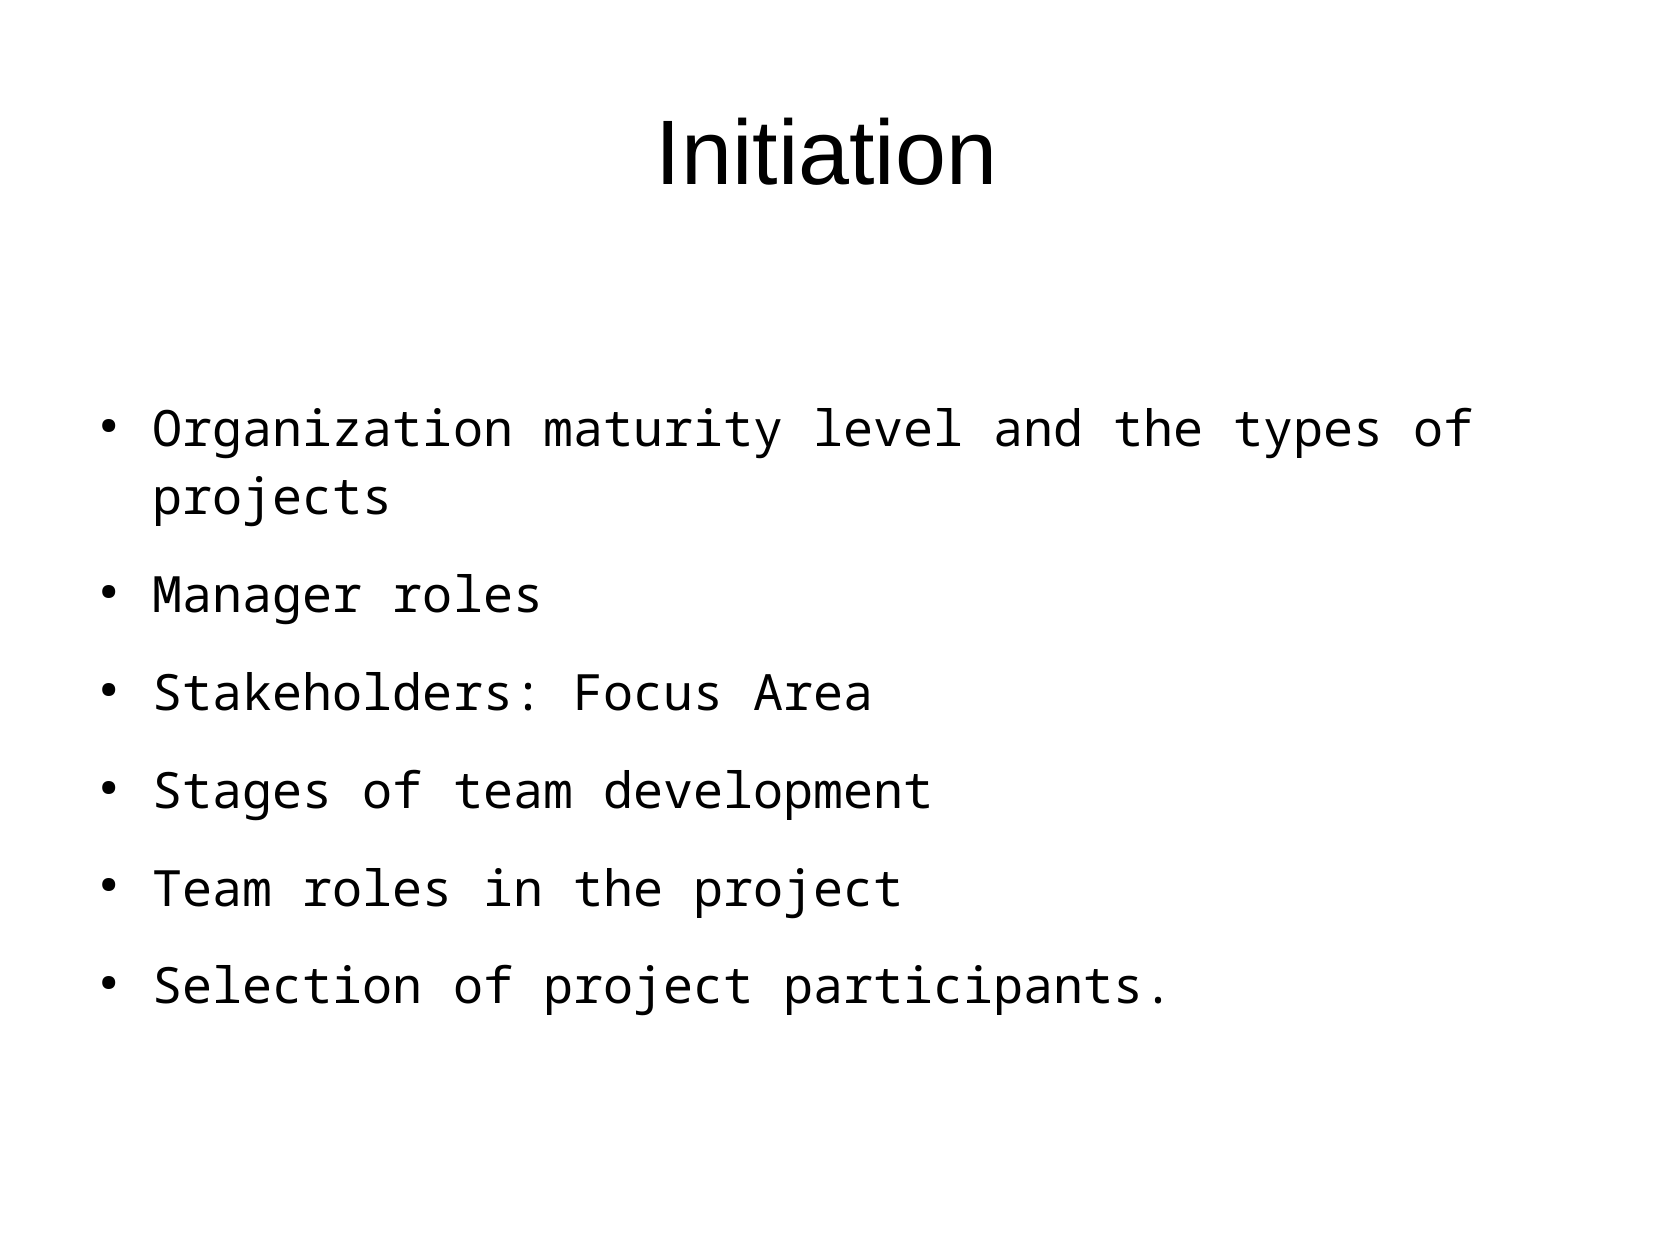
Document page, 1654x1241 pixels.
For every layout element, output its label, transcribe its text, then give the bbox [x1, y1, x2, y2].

list Organization maturity level and the types of projects Manager roles Stakeholders: Focus Area Stages of team development Team roles in the project Selection of project participants. [82, 295, 1571, 1099]
title Initiation [82, 49, 1571, 257]
